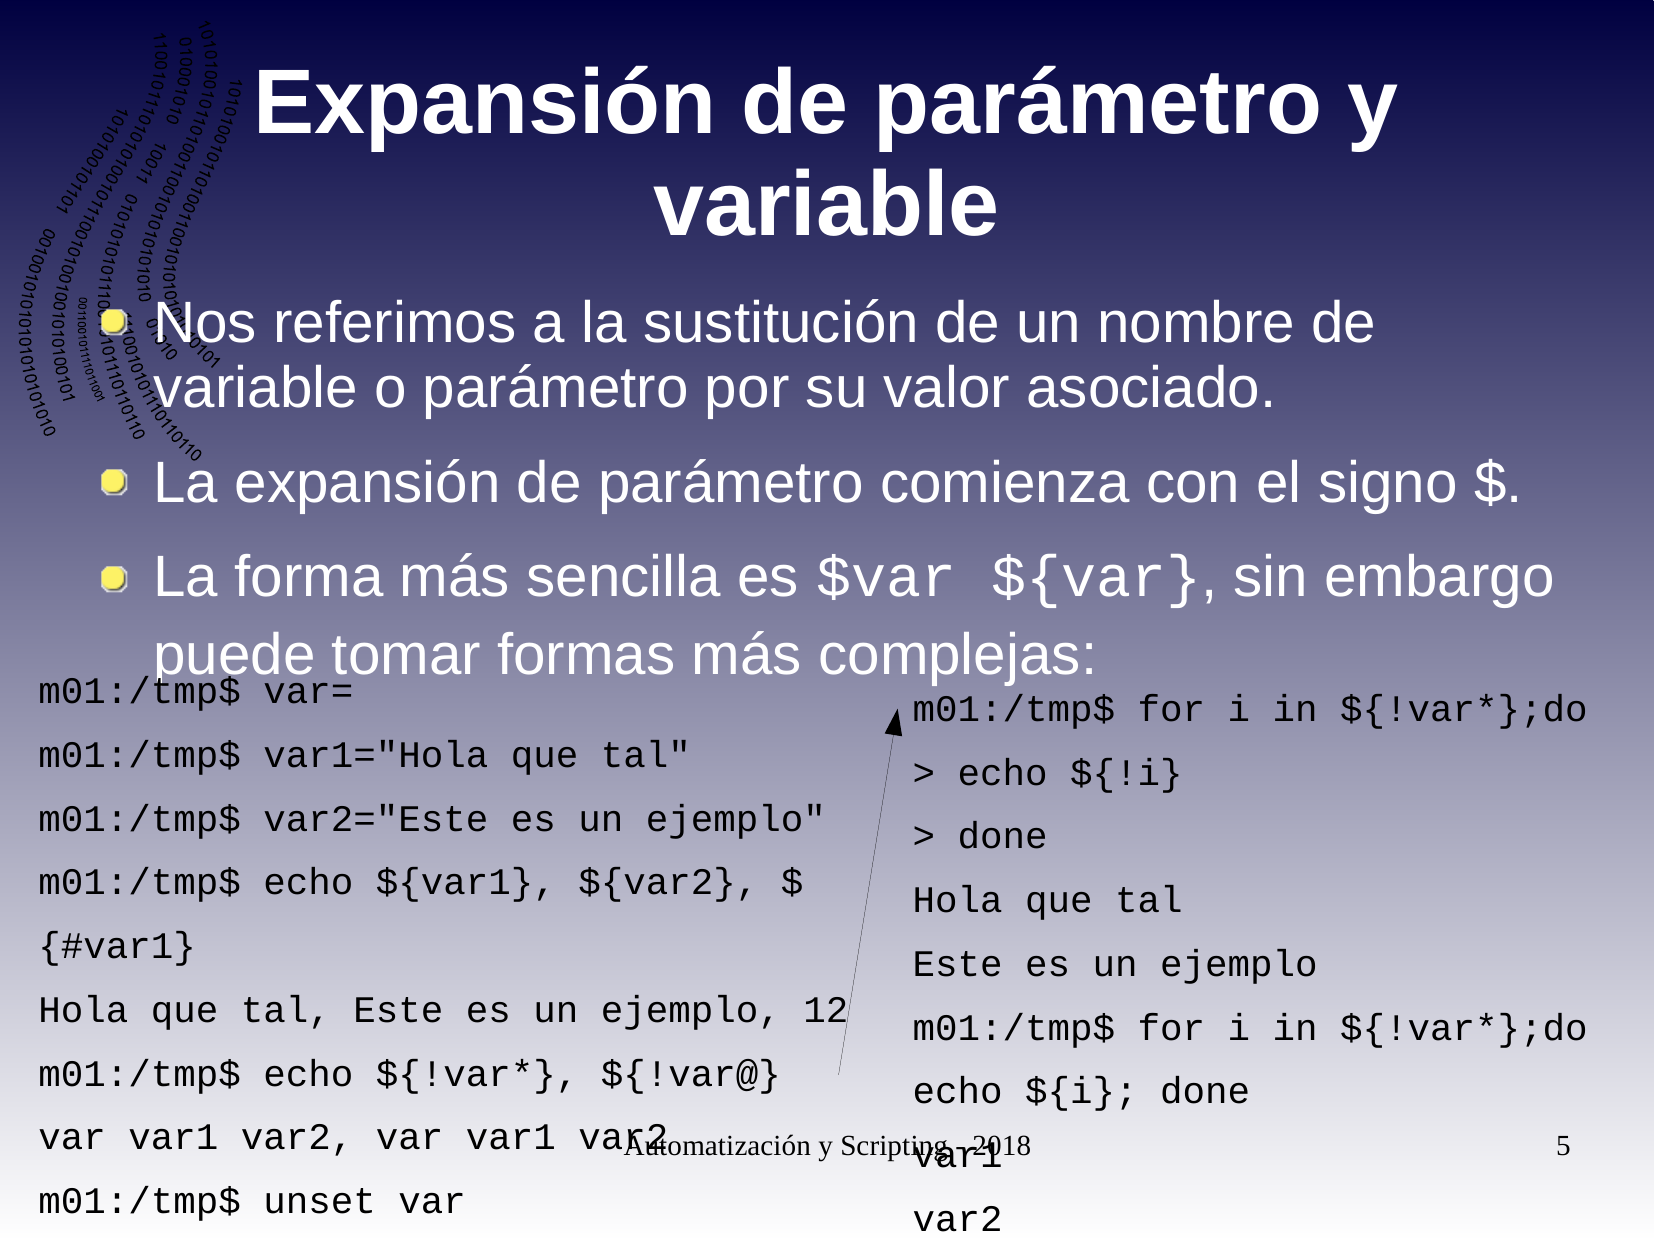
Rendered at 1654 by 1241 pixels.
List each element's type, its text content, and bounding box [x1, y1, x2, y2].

list Nos referimos a la sustitución de un nombre de variable o parámetro por su valor asociado. La expansión de parámetro comienza con el signo $. La forma más sencilla es $var ${var}, sin embargo puede tomar formas más complejas: [82, 290, 1571, 661]
text_box m01:/tmp$ for i in ${!var*};do > echo ${!i} > done Hola que tal Este es un ejemplo m01:/tmp$ for i in ${!var*};do echo ${i}; done var1 var2 m01:/tmp$ [897, 661, 1654, 1157]
picture [18, 20, 243, 461]
text_box m01:/tmp$ var= m01:/tmp$ var1="Hola que tal" m01:/tmp$ var2="Este es un ejemplo" m01:/tmp$ echo ${var1}, ${var2}, ${#var1} Hola que tal, Este es un ejemplo, 12 m01:/tmp$ echo ${!var*}, ${!var@} var var1 var2, var var1 var2 m01:/tmp$ unset var m01:/tmp$ echo ${!var*}, ${!var@} var1 var2, var1 var2 [23, 643, 907, 1241]
title Expansión de parámetro y variable [82, 49, 1571, 257]
